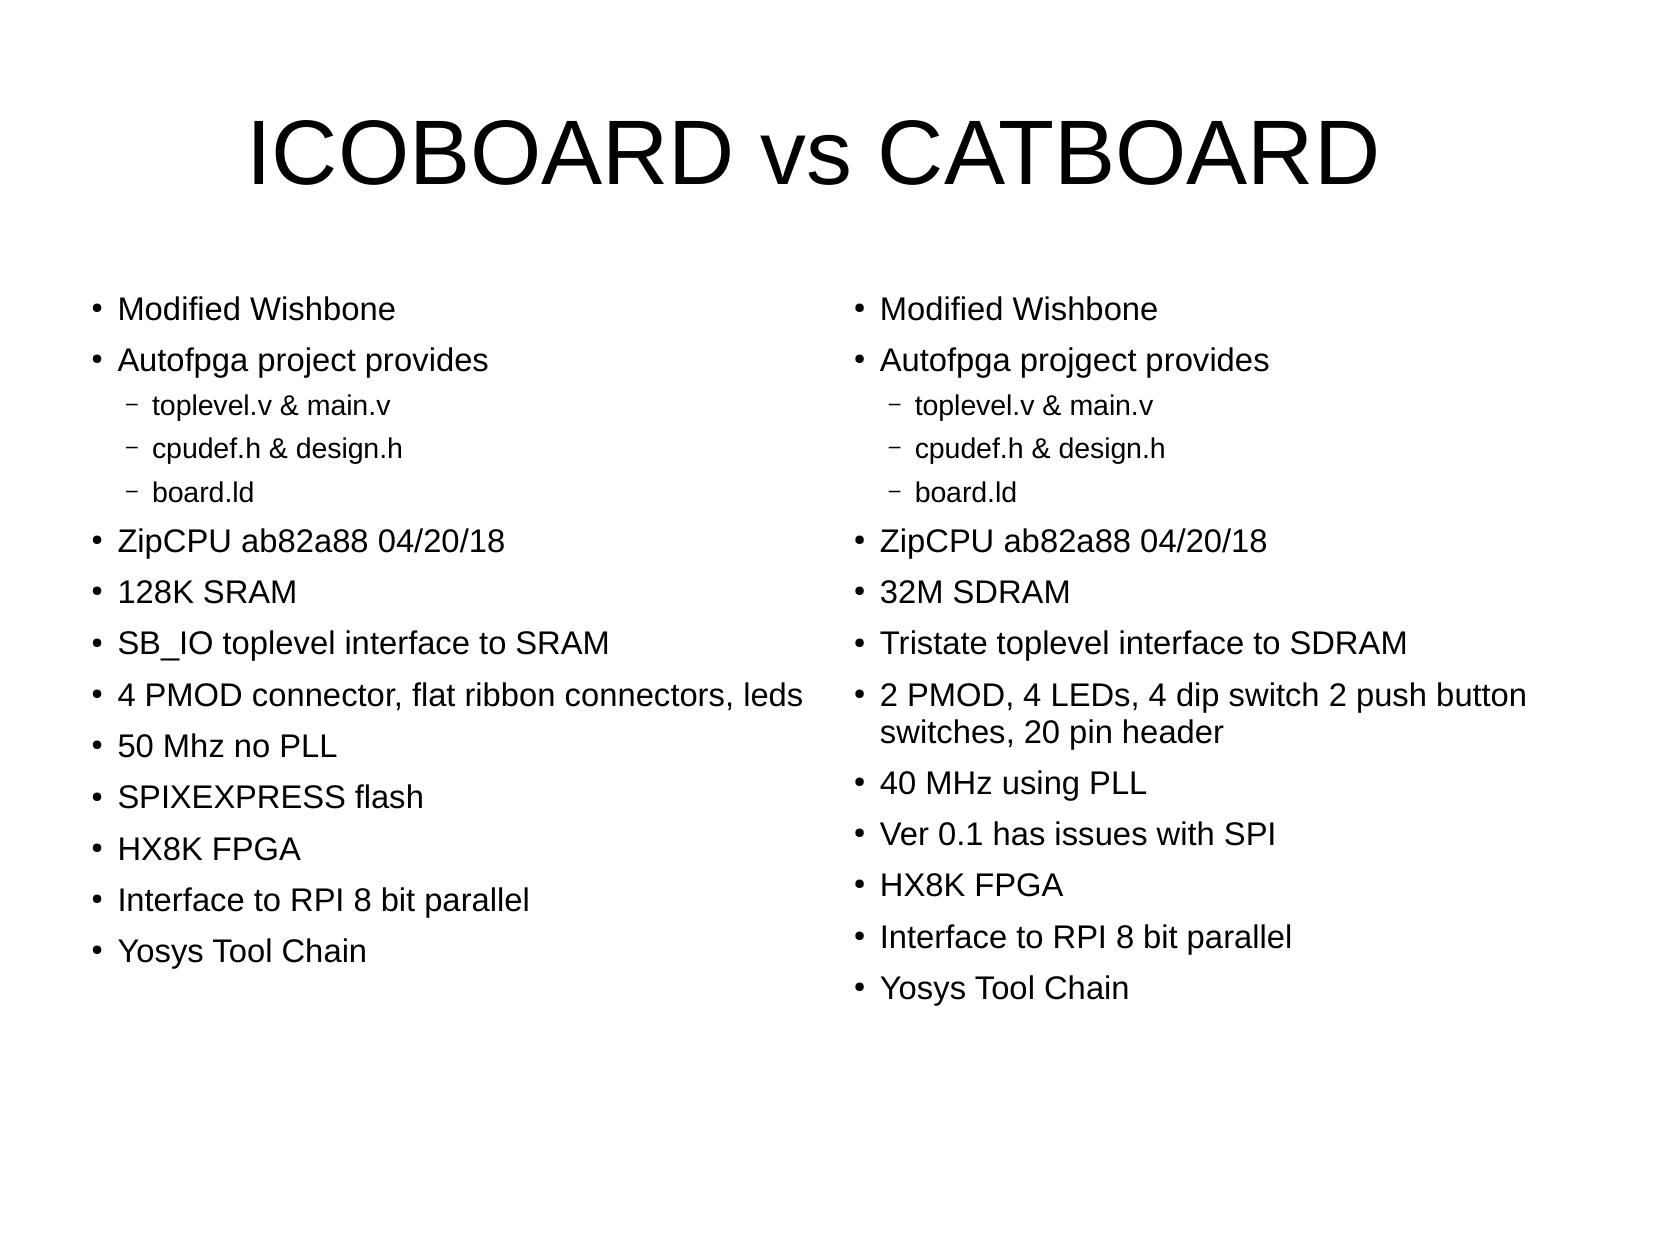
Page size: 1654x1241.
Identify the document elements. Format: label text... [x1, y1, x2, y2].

list Modified Wishbone Autofpga project provides toplevel.v & main.v cpudef.h & design.h board.ld ZipCPU ab82a88 04/20/18 128K SRAM SB_IO toplevel interface to SRAM 4 PMOD connector, flat ribbon connectors, leds 50 Mhz no PLL SPIXEXPRESS flash HX8K FPGA Interface to RPI 8 bit parallel Yosys Tool Chain [82, 290, 809, 1010]
title ICOBOARD vs CATBOARD [82, 49, 1571, 257]
list Modified Wishbone Autofpga projgect provides toplevel.v & main.v cpudef.h & design.h board.ld ZipCPU ab82a88 04/20/18 32M SDRAM Tristate toplevel interface to SDRAM 2 PMOD, 4 LEDs, 4 dip switch 2 push button switches, 20 pin header 40 MHz using PLL Ver 0.1 has issues with SPI HX8K FPGA Interface to RPI 8 bit parallel Yosys Tool Chain [845, 290, 1572, 1010]
